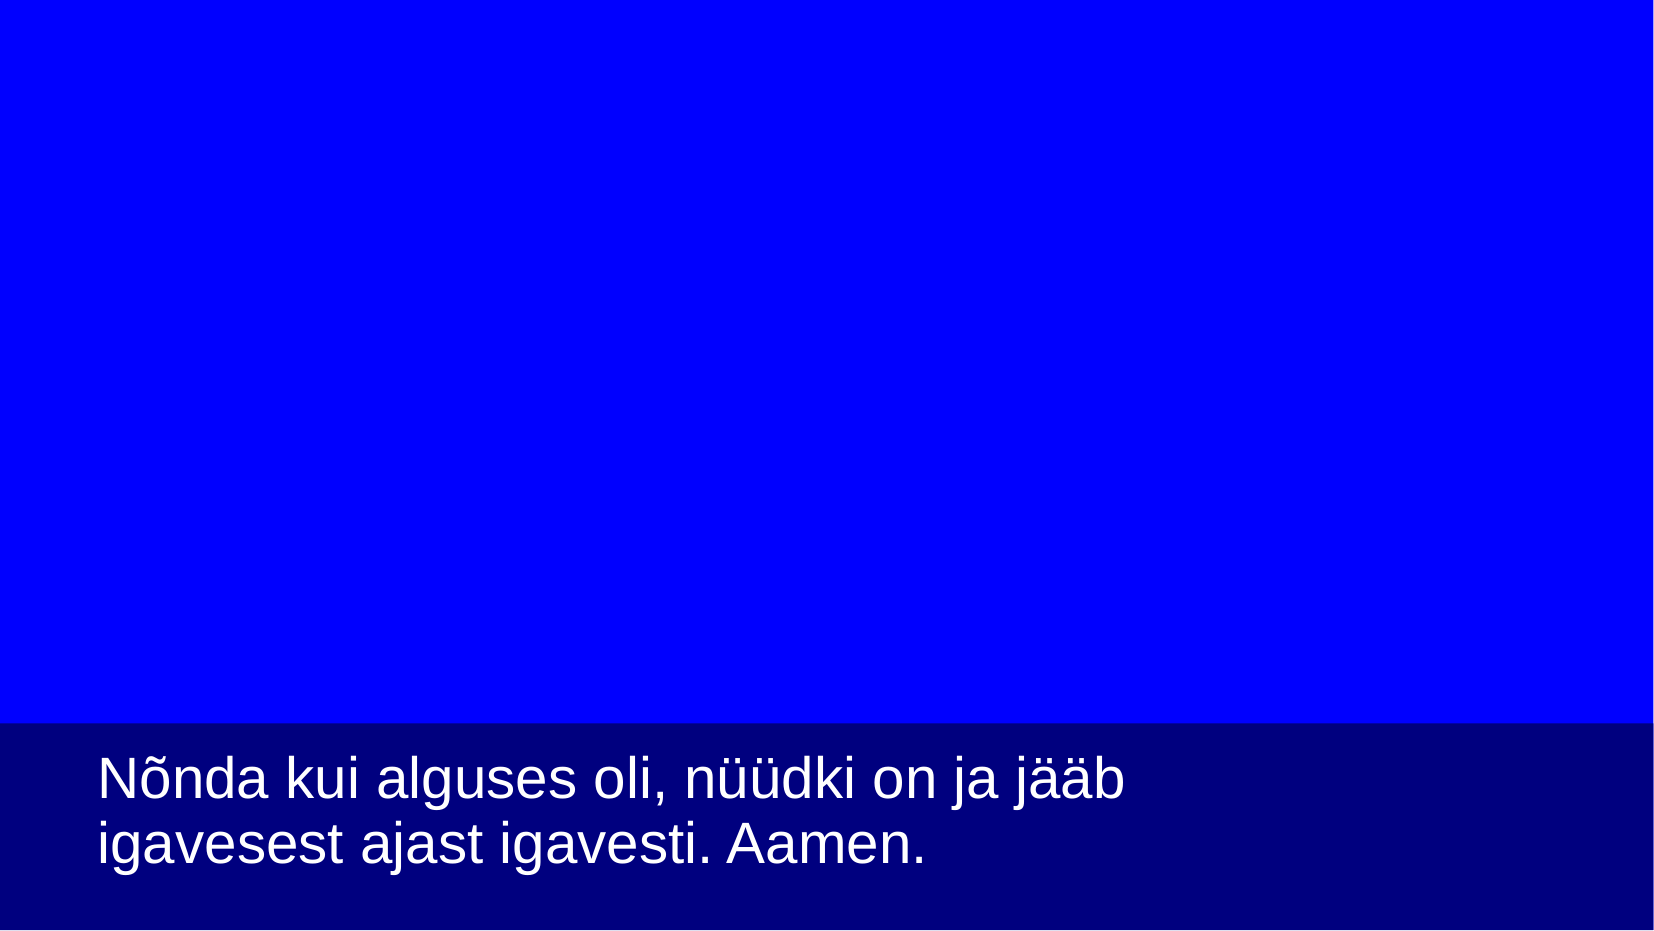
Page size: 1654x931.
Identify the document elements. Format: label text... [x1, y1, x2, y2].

text_box Nõnda kui alguses oli, nüüdki on ja jääb igavesest ajast igavesti. Aamen. [82, 738, 1315, 884]
text_box [0, 723, 1654, 931]
